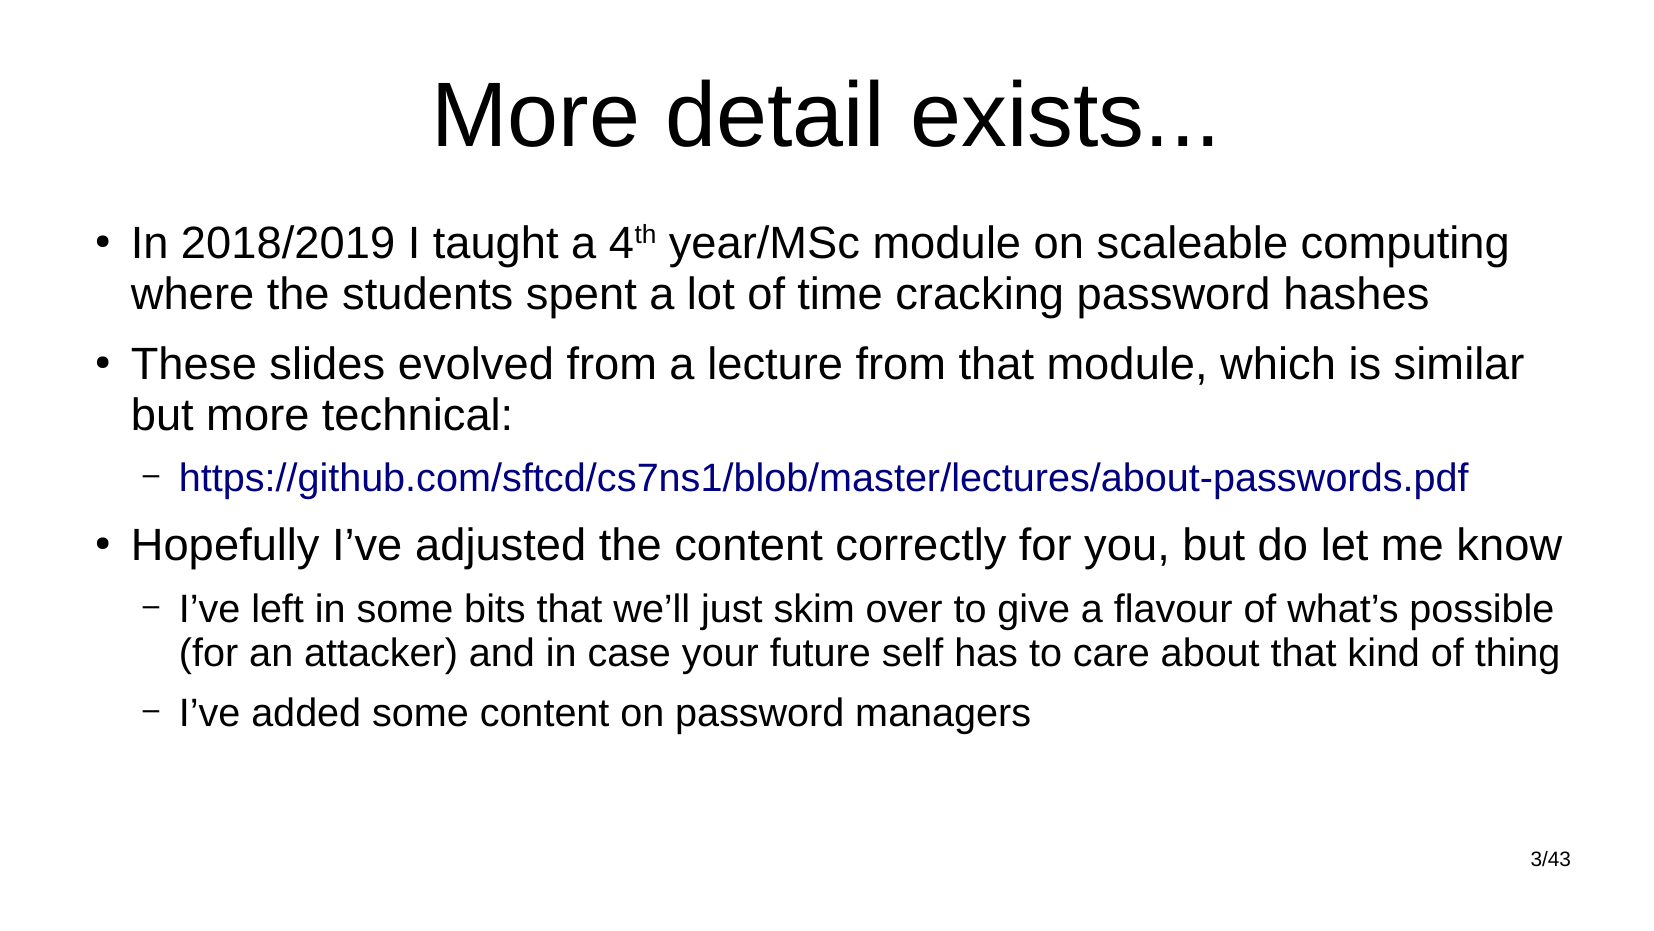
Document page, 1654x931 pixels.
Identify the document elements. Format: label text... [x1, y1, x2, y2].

title More detail exists... [82, 37, 1571, 193]
list In 2018/2019 I taught a 4th year/MSc module on scaleable computing where the students spent a lot of time cracking password hashes These slides evolved from a lecture from that module, which is similar but more technical: https://github.com/sftcd/cs7ns1/blob/master/lectures/about-passwords.pdf Hopefully I’ve adjusted the content correctly for you, but do let me know I’ve left in some bits that we’ll just skim over to give a flavour of what’s possible (for an attacker) and in case your future self has to care about that kind of thing I’ve added some content on password managers [82, 217, 1571, 758]
